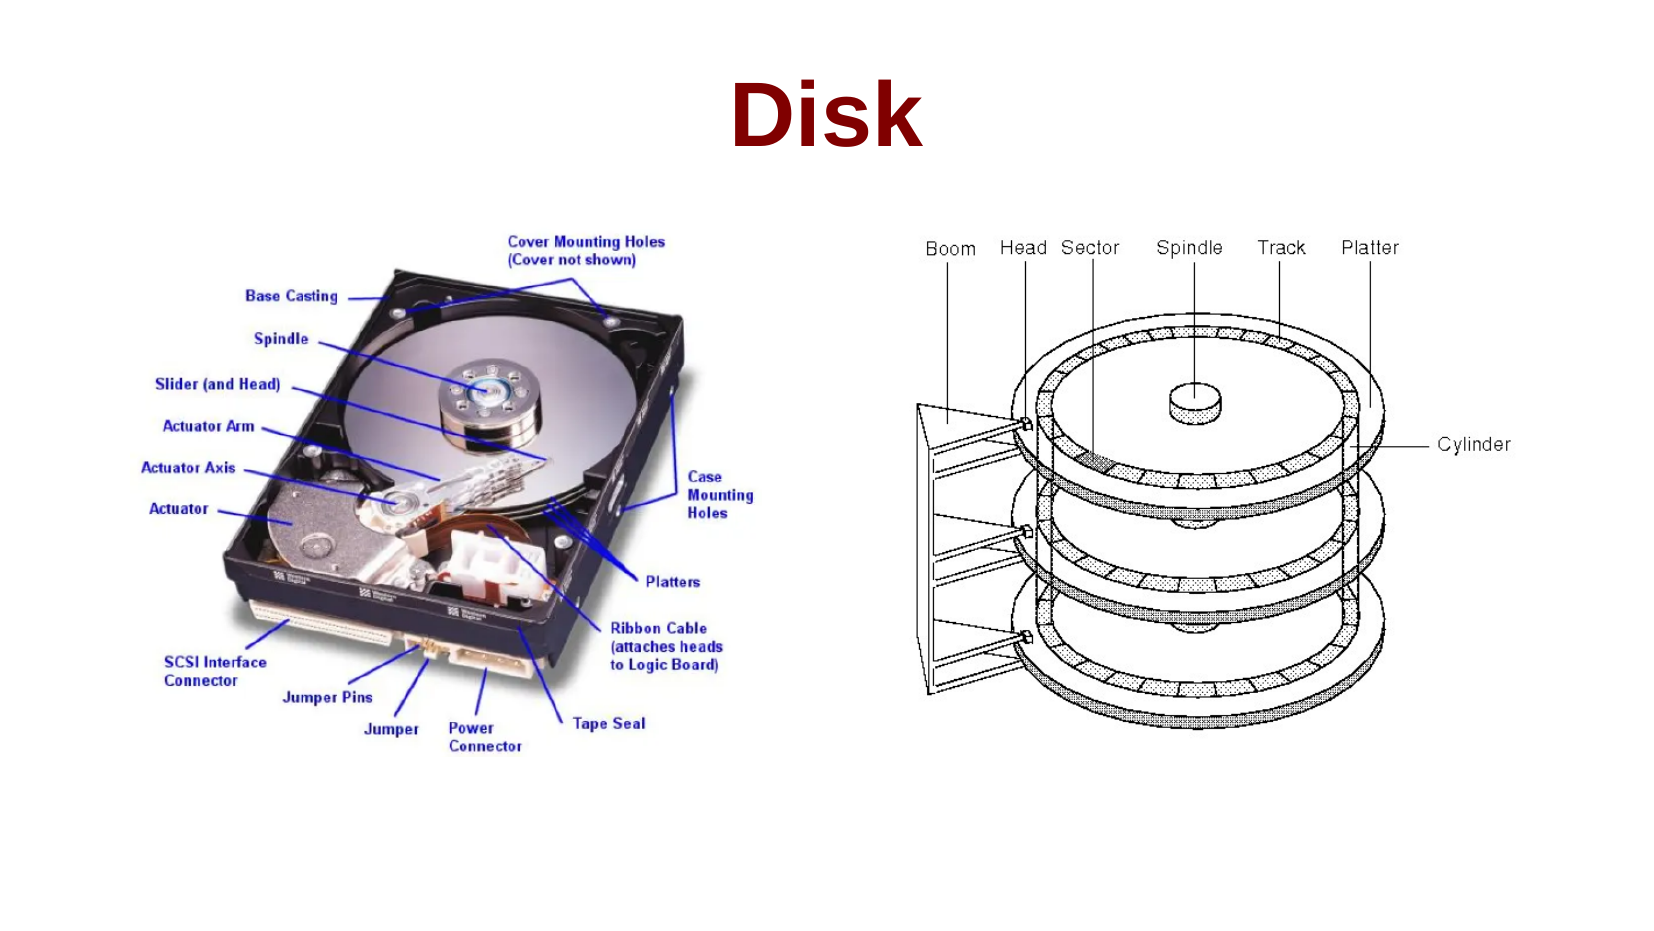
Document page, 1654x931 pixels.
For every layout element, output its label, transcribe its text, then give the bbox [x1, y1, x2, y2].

picture [130, 217, 762, 757]
picture [891, 217, 1526, 757]
title Disk [82, 37, 1571, 193]
